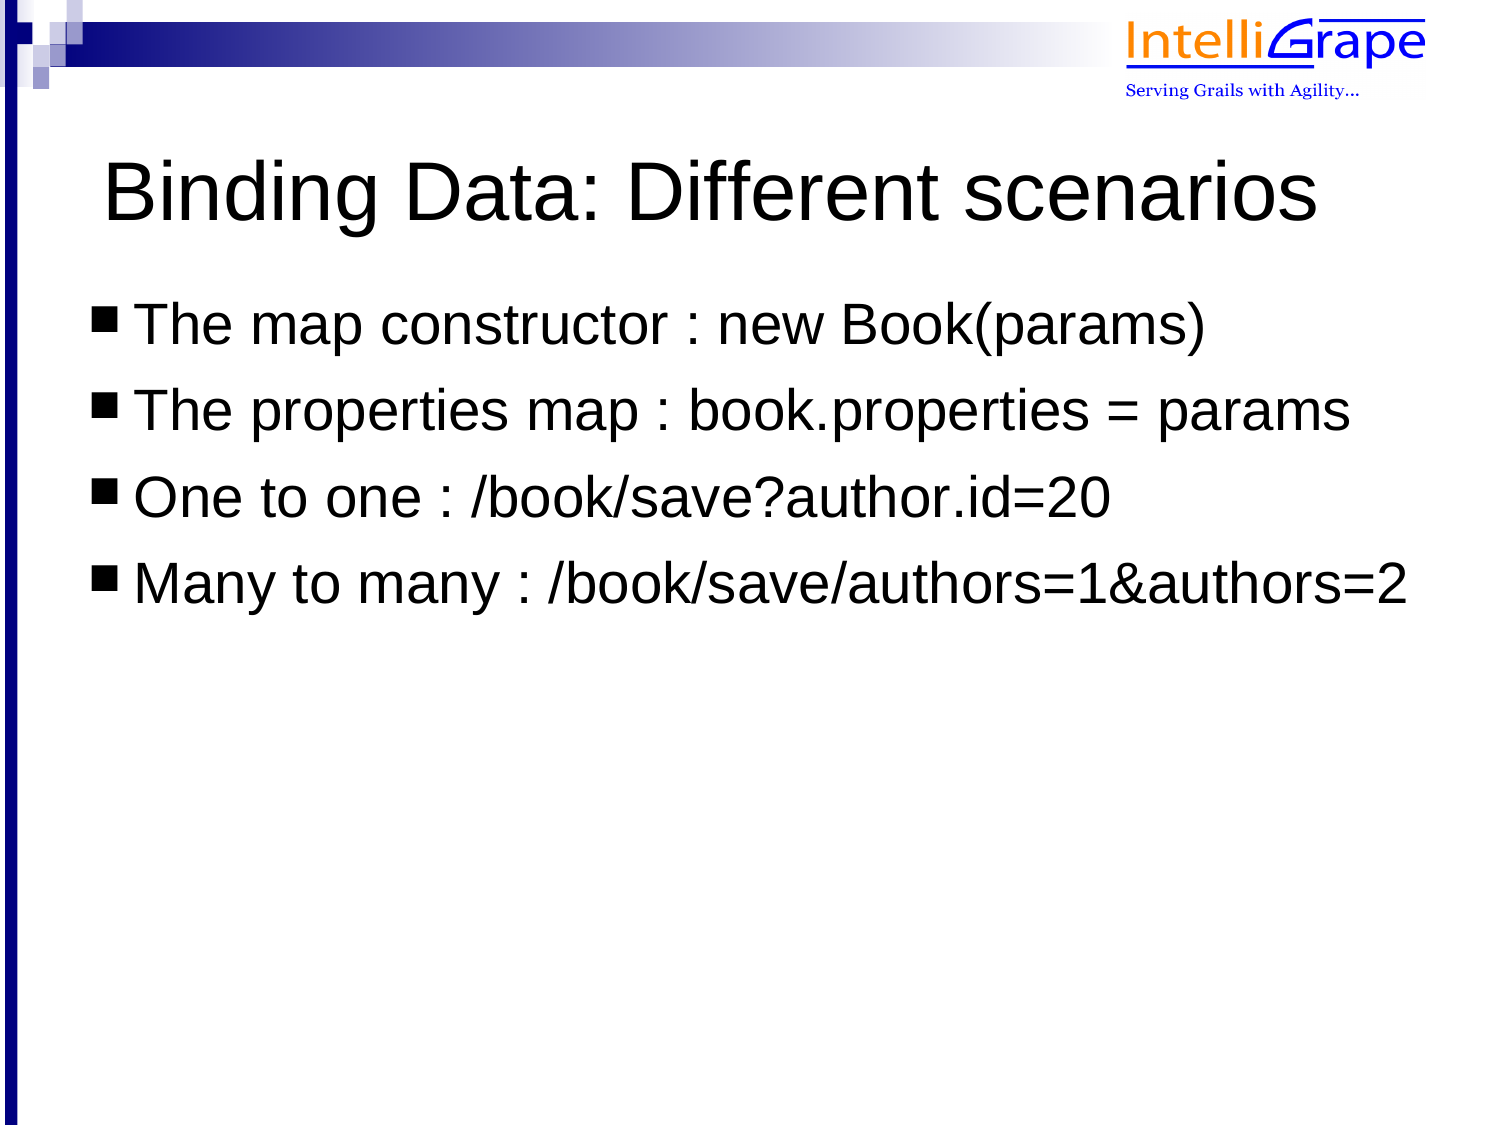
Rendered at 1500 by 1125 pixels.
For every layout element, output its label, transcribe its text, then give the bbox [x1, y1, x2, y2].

picture [1125, 12, 1425, 100]
list The map constructor : new Book(params) The properties map : book.properties = params One to one : /book/save?author.id=20 Many to many : /book/save/authors=1&authors=2 [76, 278, 1471, 1021]
title Binding Data: Different scenarios [75, 74, 1424, 300]
